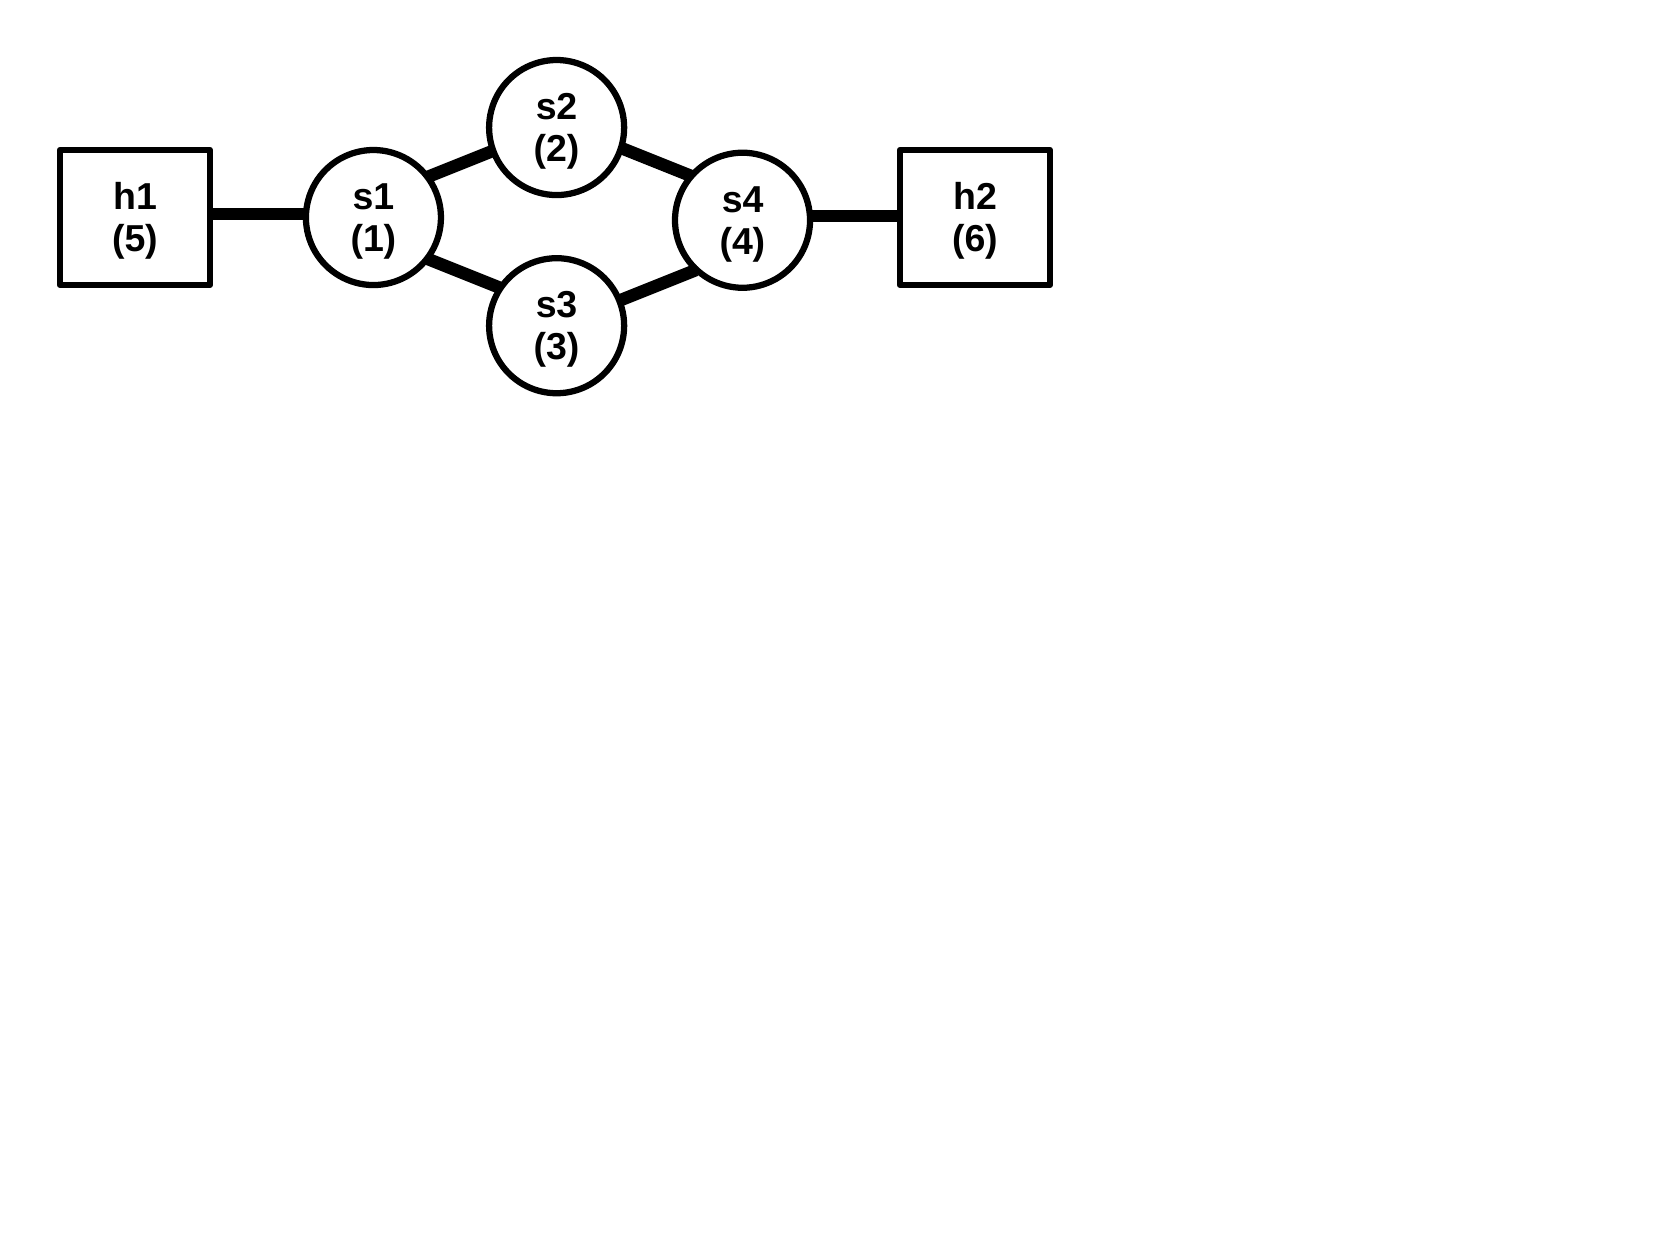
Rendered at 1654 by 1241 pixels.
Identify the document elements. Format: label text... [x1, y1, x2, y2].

text_box h1 (5) [60, 150, 211, 286]
text_box s4 (4) [675, 152, 811, 288]
text_box h2 (6) [900, 150, 1051, 286]
text_box s2 (2) [489, 60, 625, 196]
text_box s3 (3) [489, 258, 625, 394]
text_box s1 (1) [305, 150, 441, 286]
